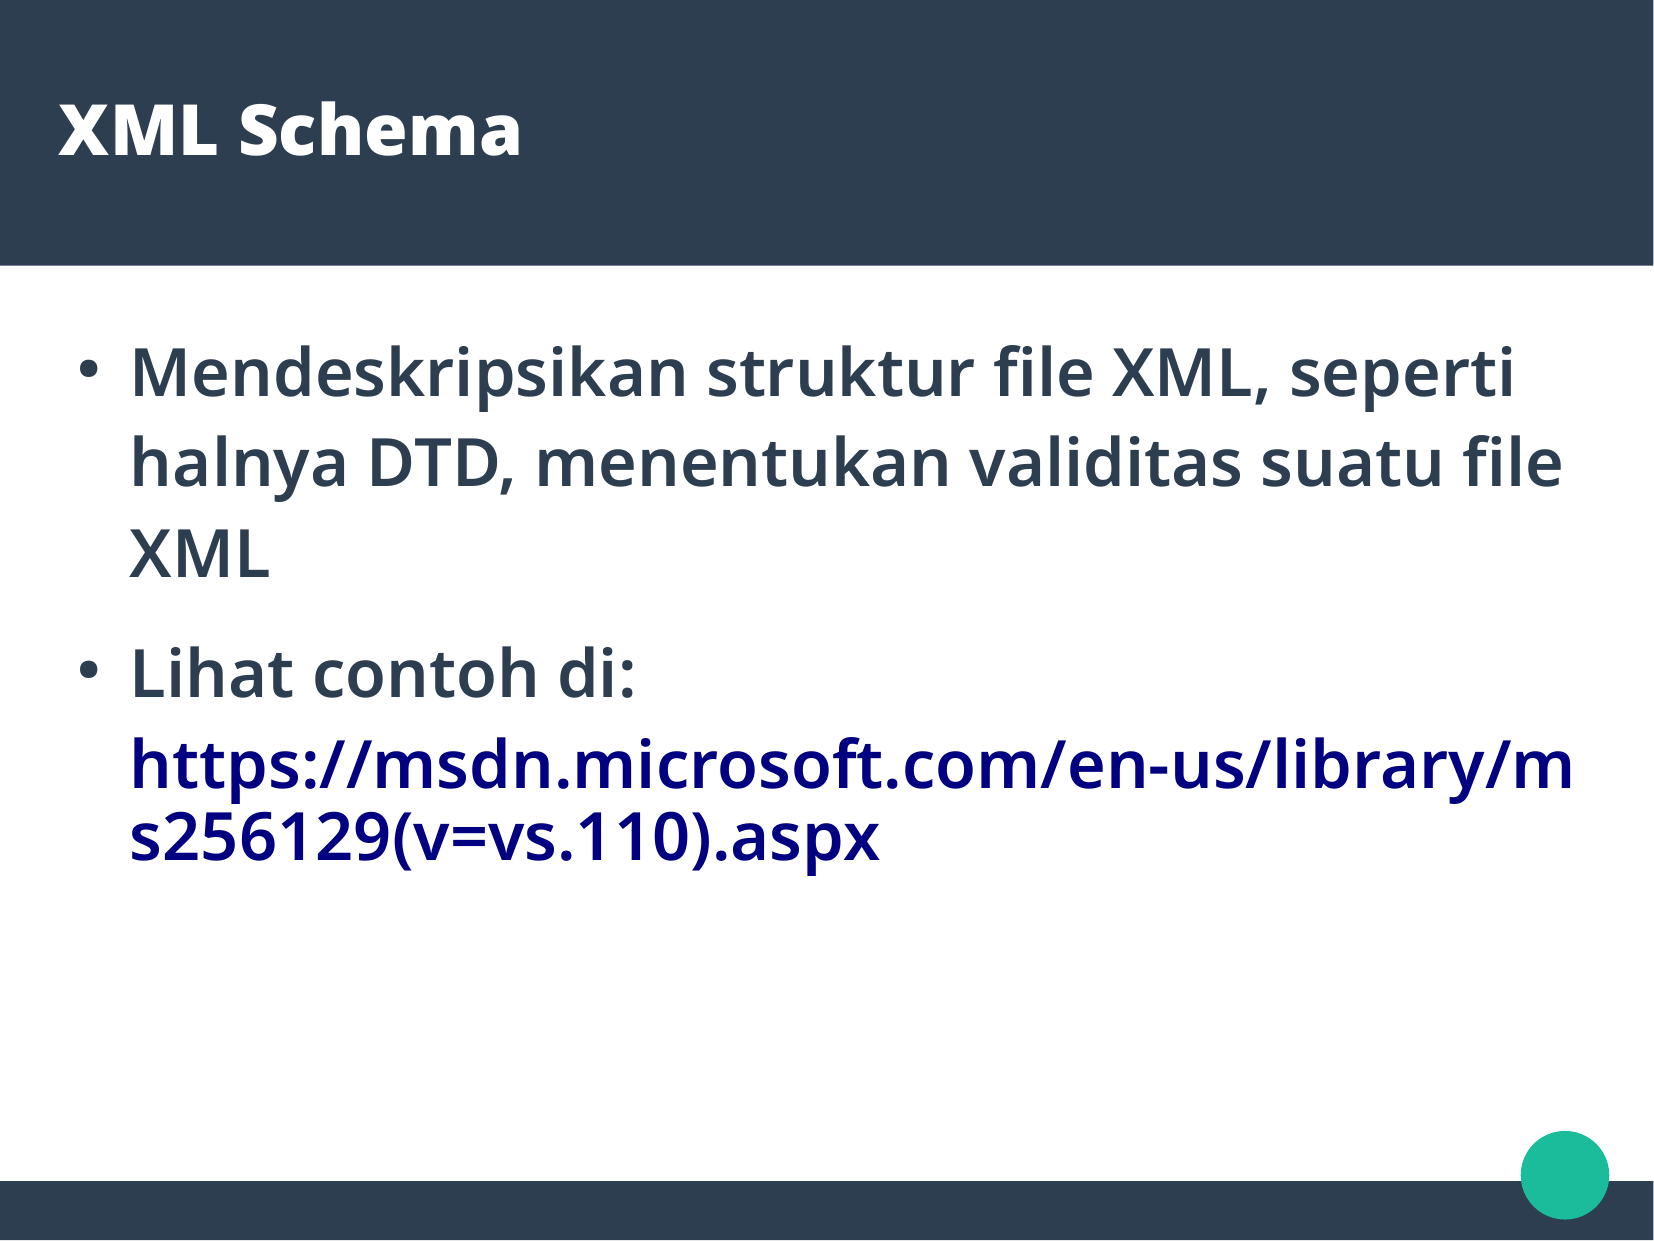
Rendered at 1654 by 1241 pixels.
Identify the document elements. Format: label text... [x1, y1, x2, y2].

title XML Schema [59, 49, 1595, 207]
list Mendeskripsikan struktur file XML, seperti halnya DTD, menentukan validitas suatu file XML Lihat contoh di: https://msdn.microsoft.com/en-us/library/ms256129(v=vs.110).aspx [59, 324, 1595, 1152]
